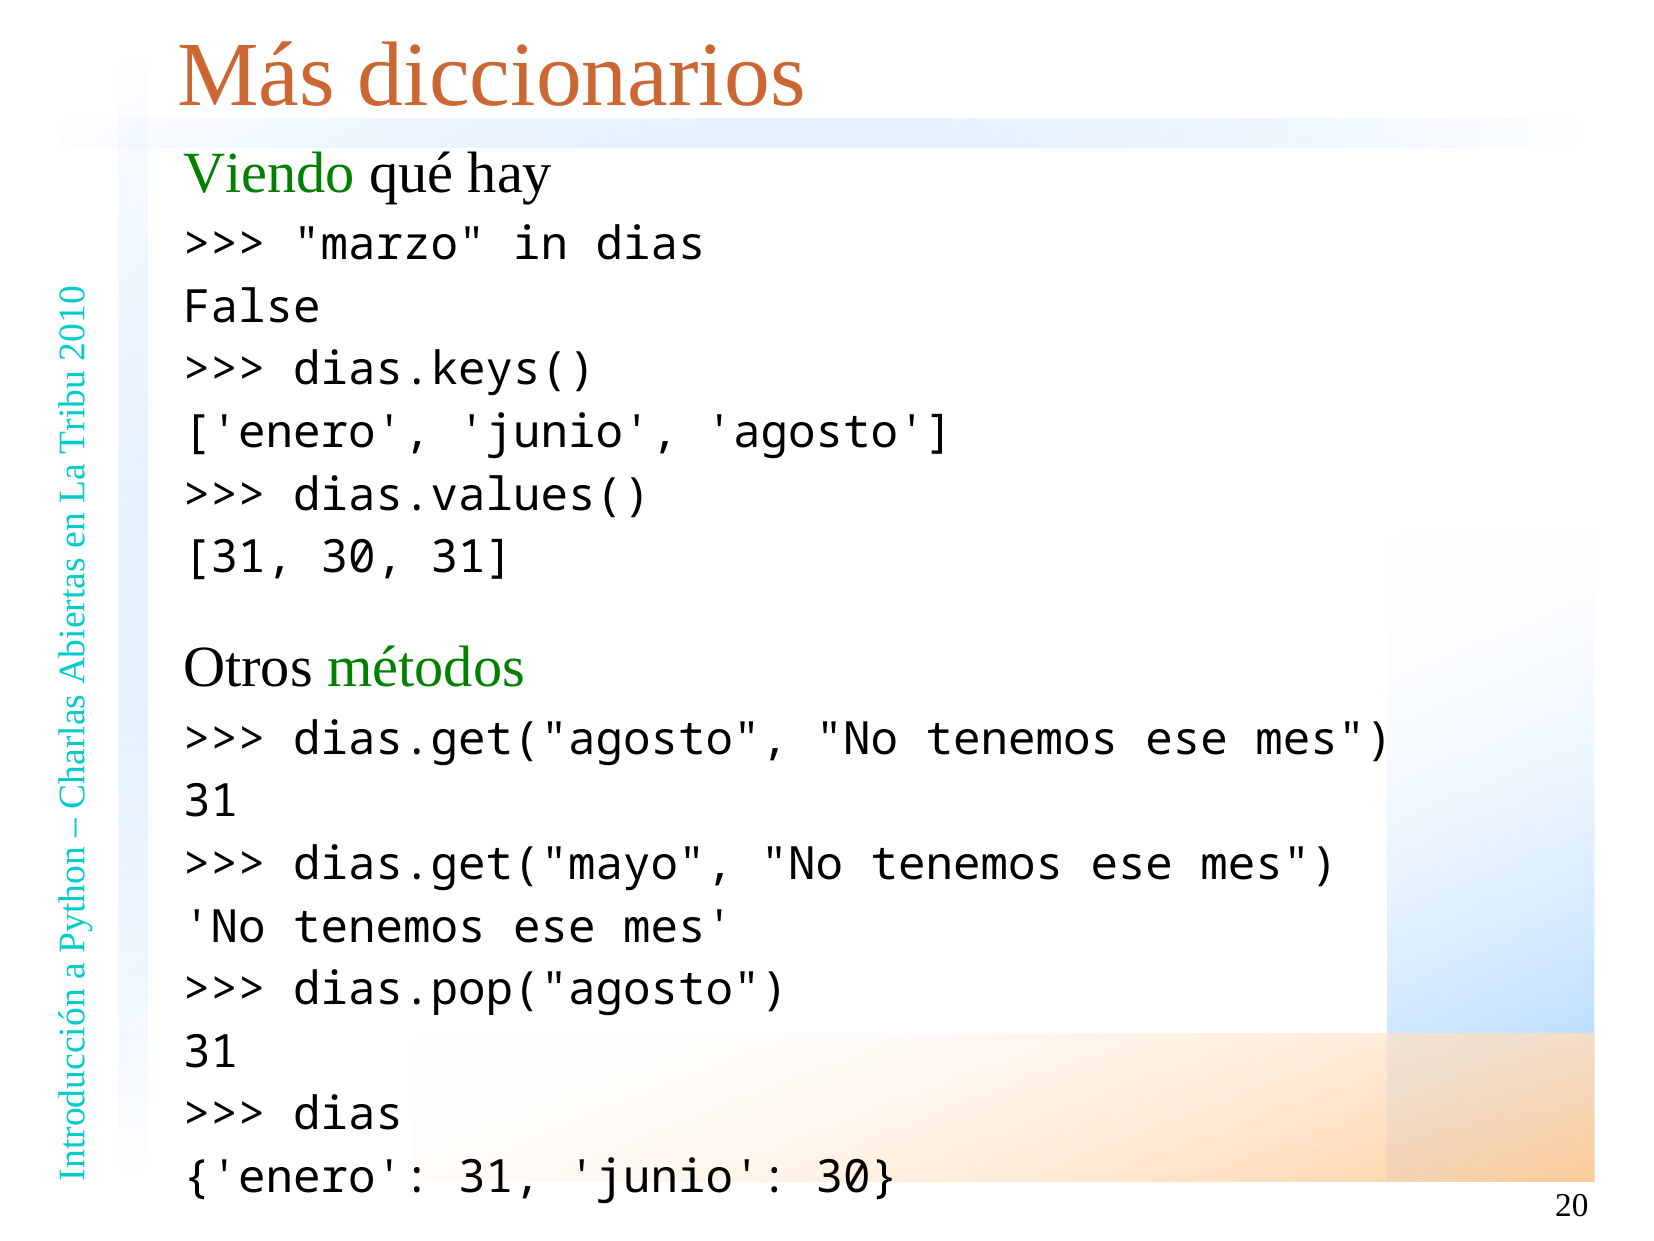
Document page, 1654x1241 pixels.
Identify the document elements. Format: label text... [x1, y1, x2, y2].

title Más diccionarios [177, 0, 1595, 150]
text_box Viendo qué hay >>> "marzo" in dias False >>> dias.keys() ['enero', 'junio', 'agosto'] >>> dias.values() [31, 30, 31] Otros métodos >>> dias.get("agosto", "No tenemos ese mes") 31 >>> dias.get("mayo", "No tenemos ese mes") 'No tenemos ese mes' >>> dias.pop("agosto") 31 >>> dias {'enero': 31, 'junio': 30} [147, 161, 1595, 1185]
